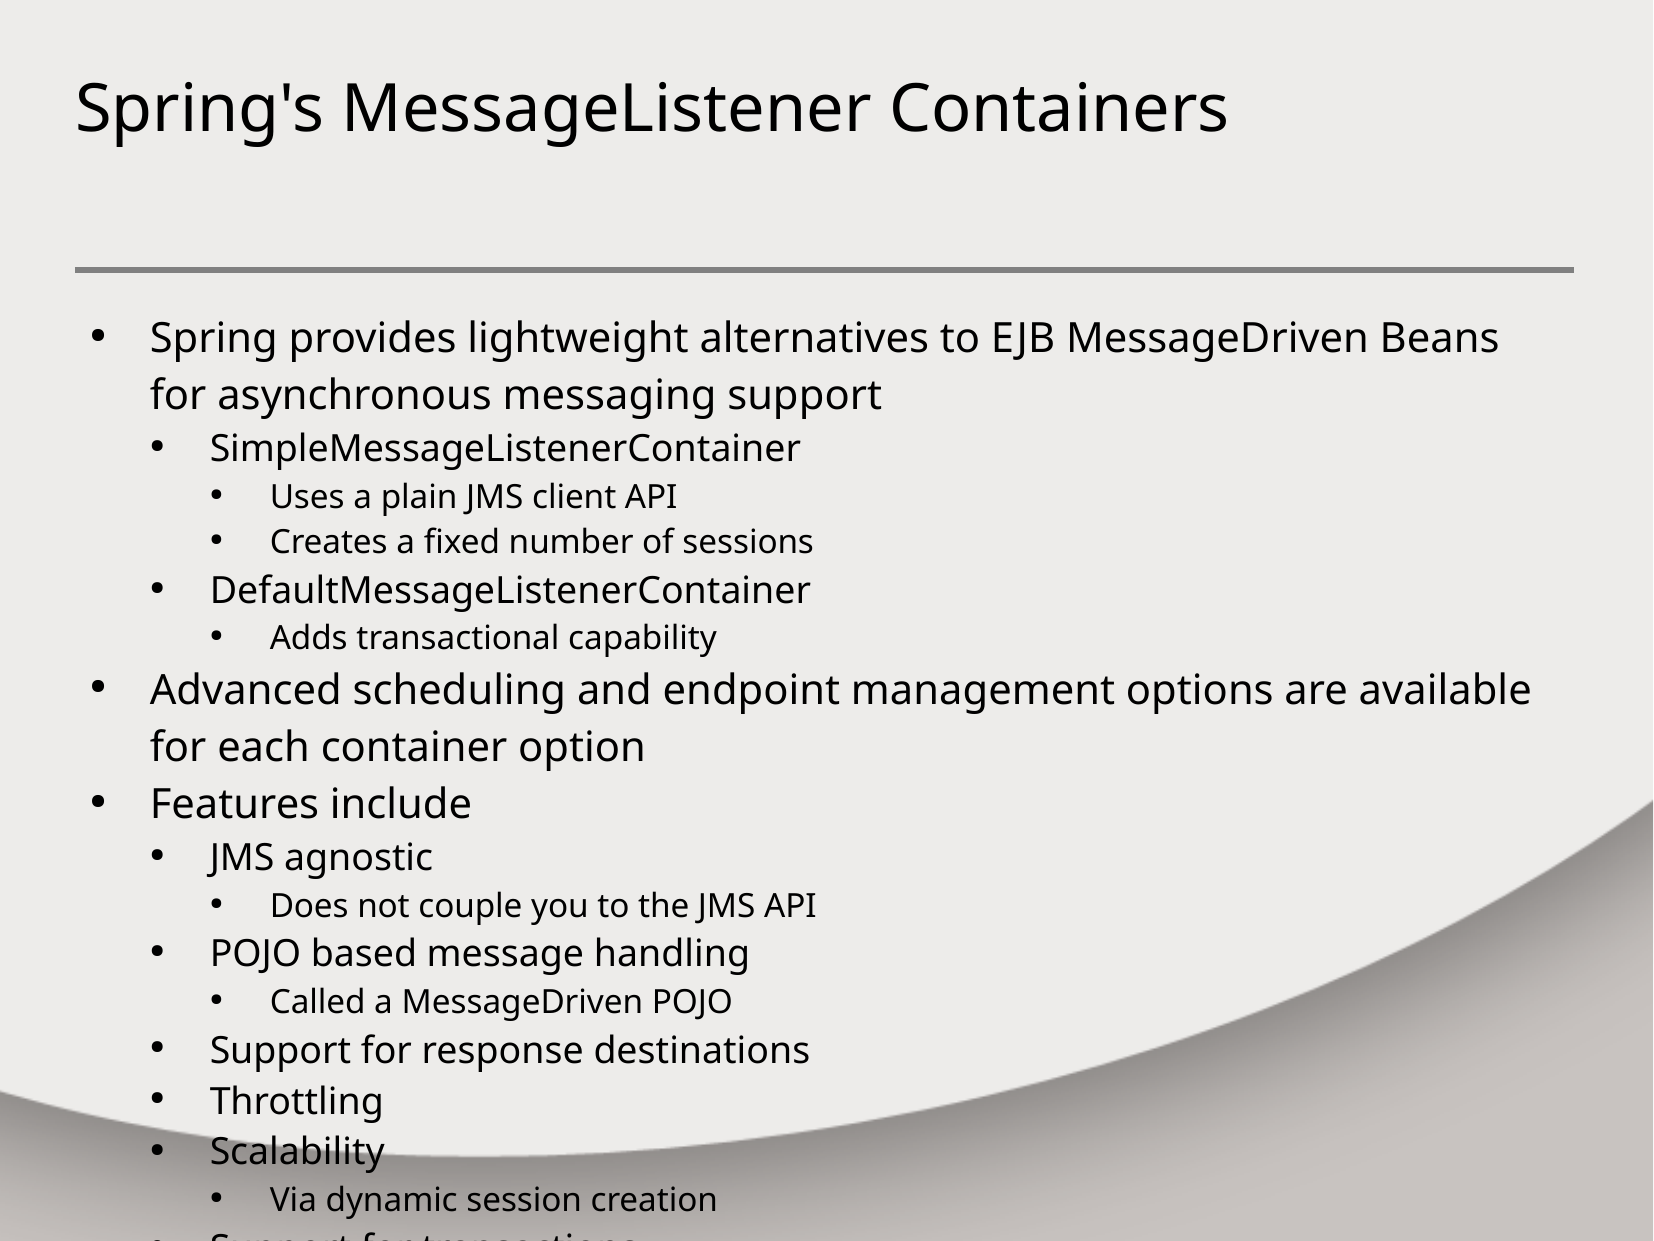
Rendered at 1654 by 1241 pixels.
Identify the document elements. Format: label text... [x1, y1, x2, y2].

title Spring's MessageListener Containers [75, 75, 1575, 226]
text_box Spring provides lightweight alternatives to EJB MessageDriven Beans for asynchronous messaging support SimpleMessageListenerContainer Uses a plain JMS client API Creates a fixed number of sessions DefaultMessageListenerContainer Adds transactional capability Advanced scheduling and endpoint management options are available for each container option Features include JMS agnostic Does not couple you to the JMS API POJO based message handling Called a MessageDriven POJO Support for response destinations Throttling Scalability Via dynamic session creation Support for transactions [75, 300, 1576, 1163]
picture [0, 0, 1654, 1241]
